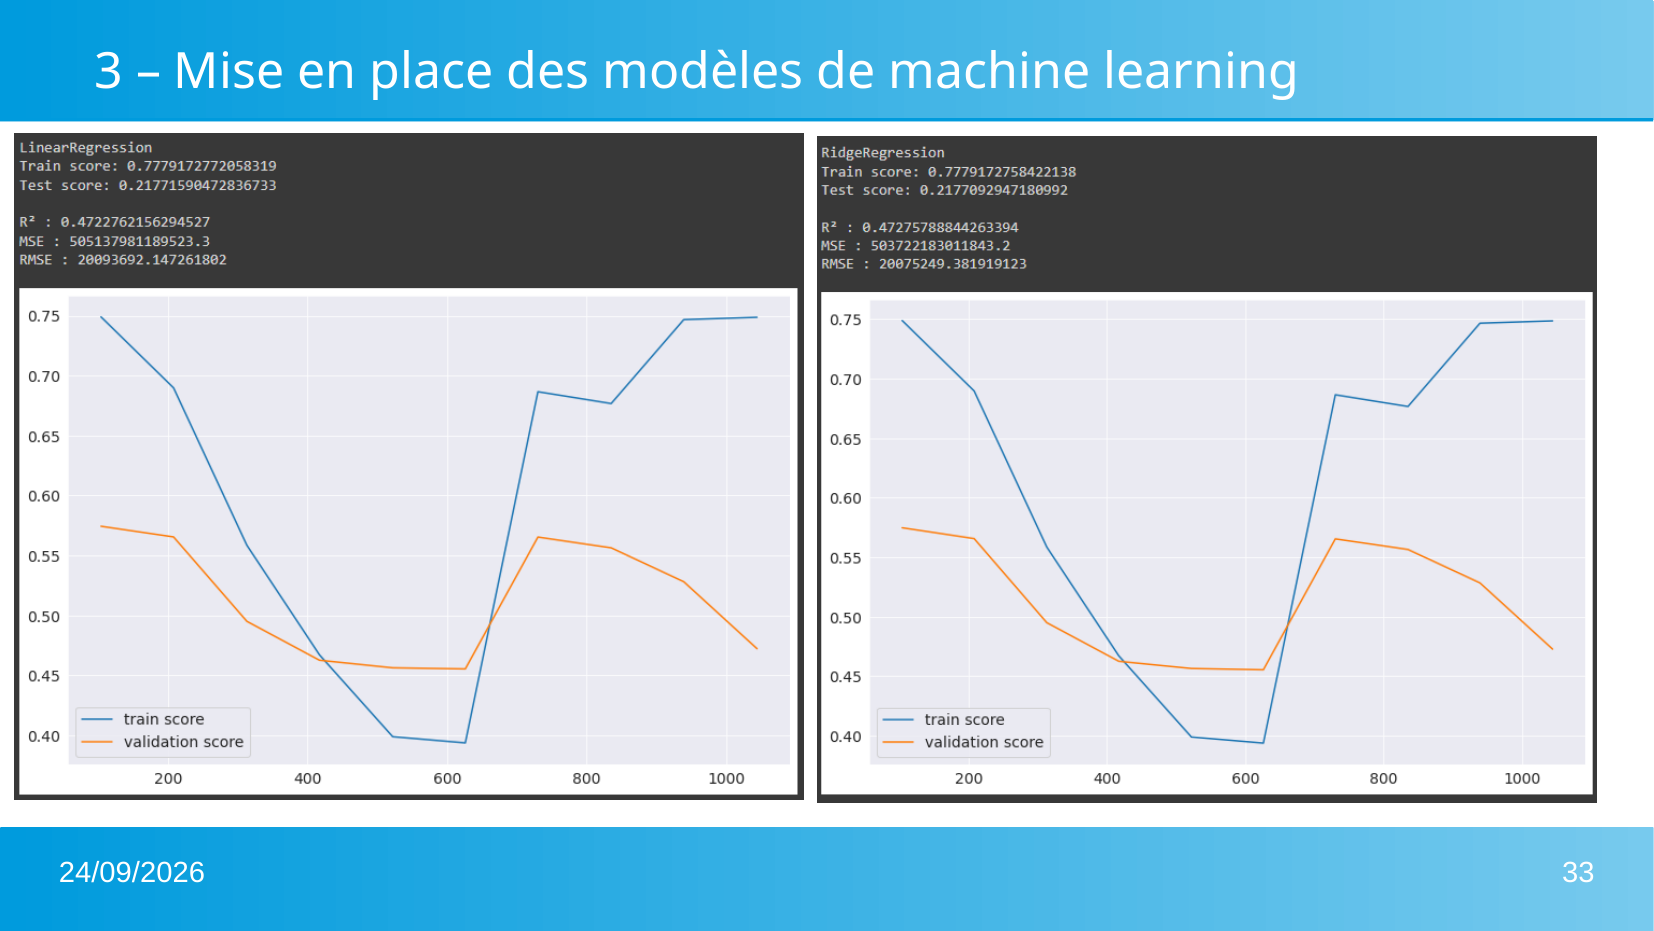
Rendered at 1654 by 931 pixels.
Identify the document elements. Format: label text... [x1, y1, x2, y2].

picture [817, 136, 1597, 803]
title 3 – Mise en place des modèles de machine learning [59, 29, 1595, 108]
picture [14, 133, 804, 800]
